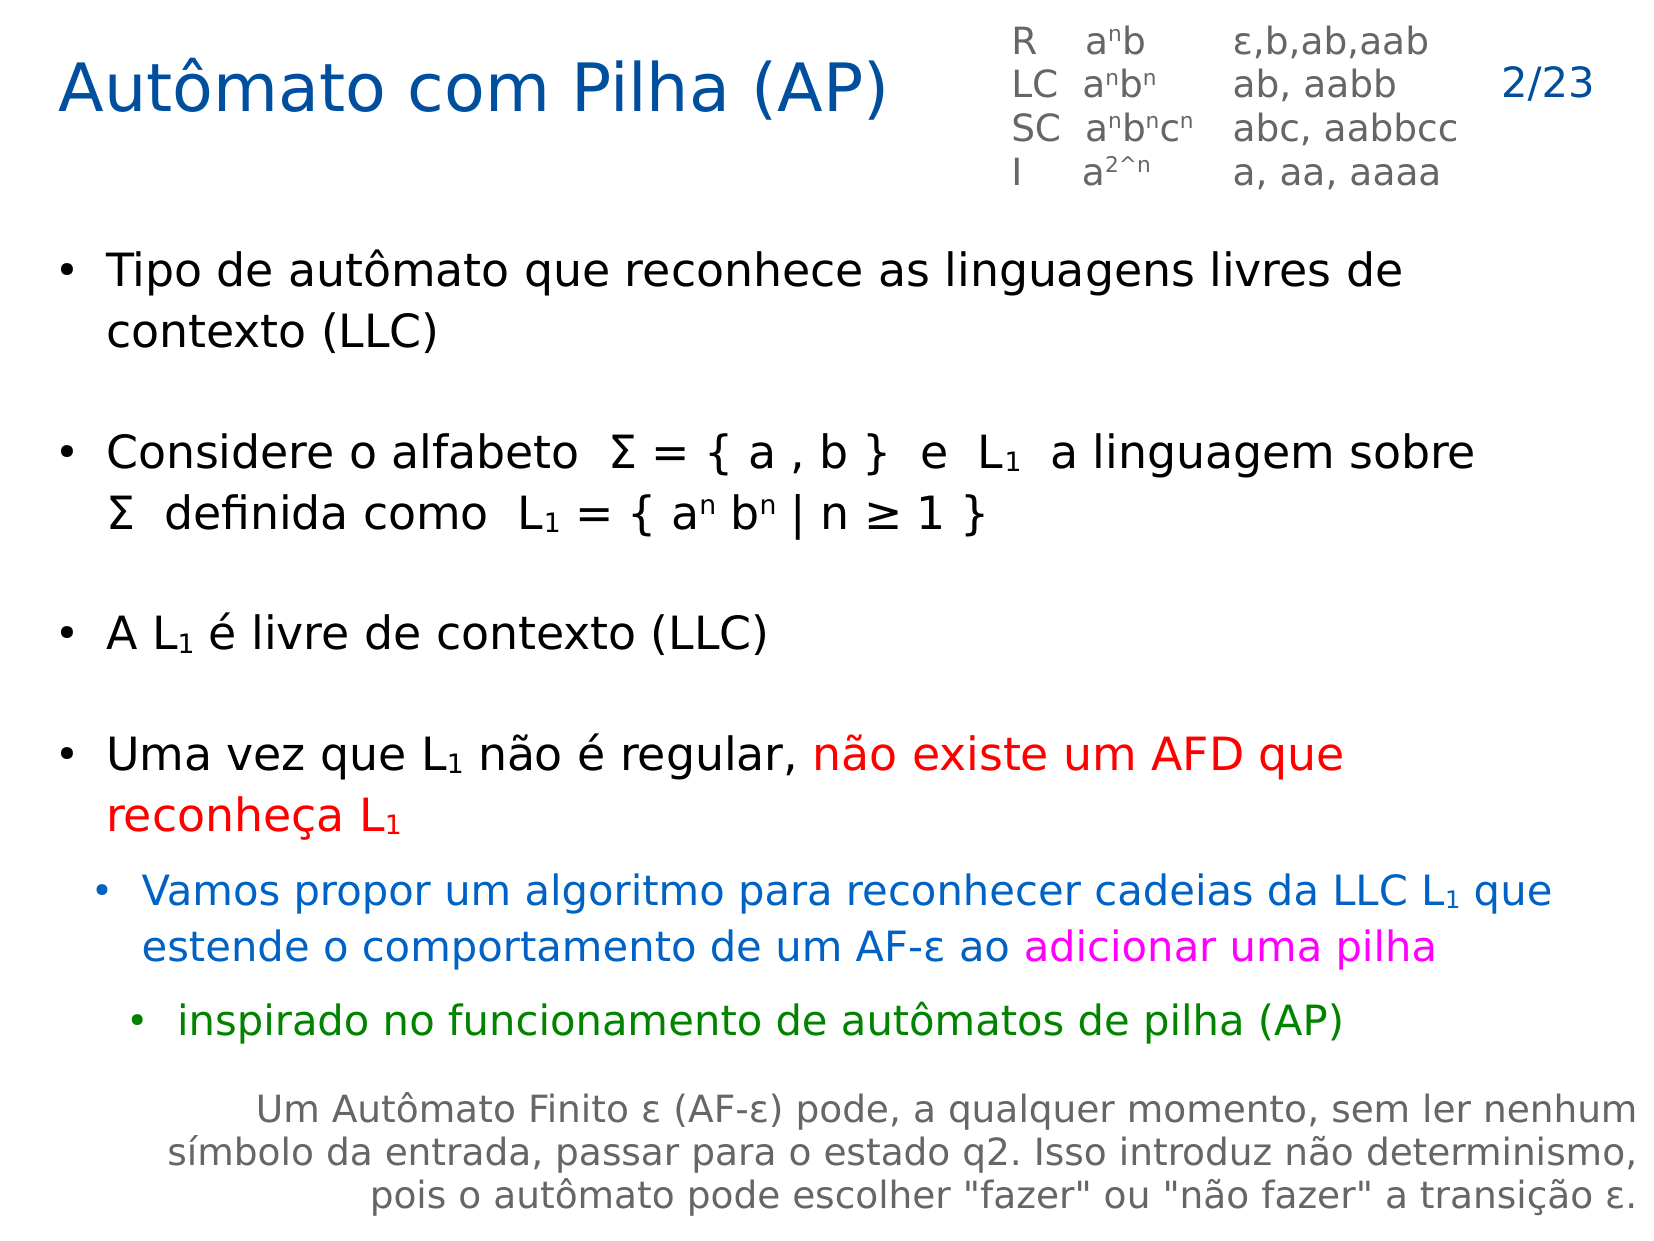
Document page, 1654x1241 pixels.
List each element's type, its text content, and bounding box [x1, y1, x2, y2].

text_box R anb ε,b,ab,aab LC anbn ab, aabb SC anbncn abc, aabbcc I a2^n a, aa, aaaa [996, 12, 1512, 222]
title Autômato com Pilha (AP) [59, 29, 996, 148]
list Tipo de autômato que reconhece as linguagens livres de contexto (LLC) Considere o alfabeto Σ = { a , b } e L1 a linguagem sobre Σ definida como L1 = { an bn | n ≥ 1 } A L1 é livre de contexto (LLC) Uma vez que L1 não é regular, não existe um AFD que reconheça L1 Vamos propor um algoritmo para reconhecer cadeias da LLC L1 que estende o comportamento de um AF-ε ao adicionar uma pilha inspirado no funcionamento de autômatos de pilha (AP) [59, 236, 1595, 1211]
title Autômato com Pilha (AP) [1512, 29, 1625, 148]
text_box Um Autômato Finito ε (AF-ε) pode, a qualquer momento, sem ler nenhum símbolo da entrada, passar para o estado q2. Isso introduz não determinismo, pois o autômato pode escolher "fazer" ou "não fazer" a transição ε. [93, 1079, 1654, 1241]
